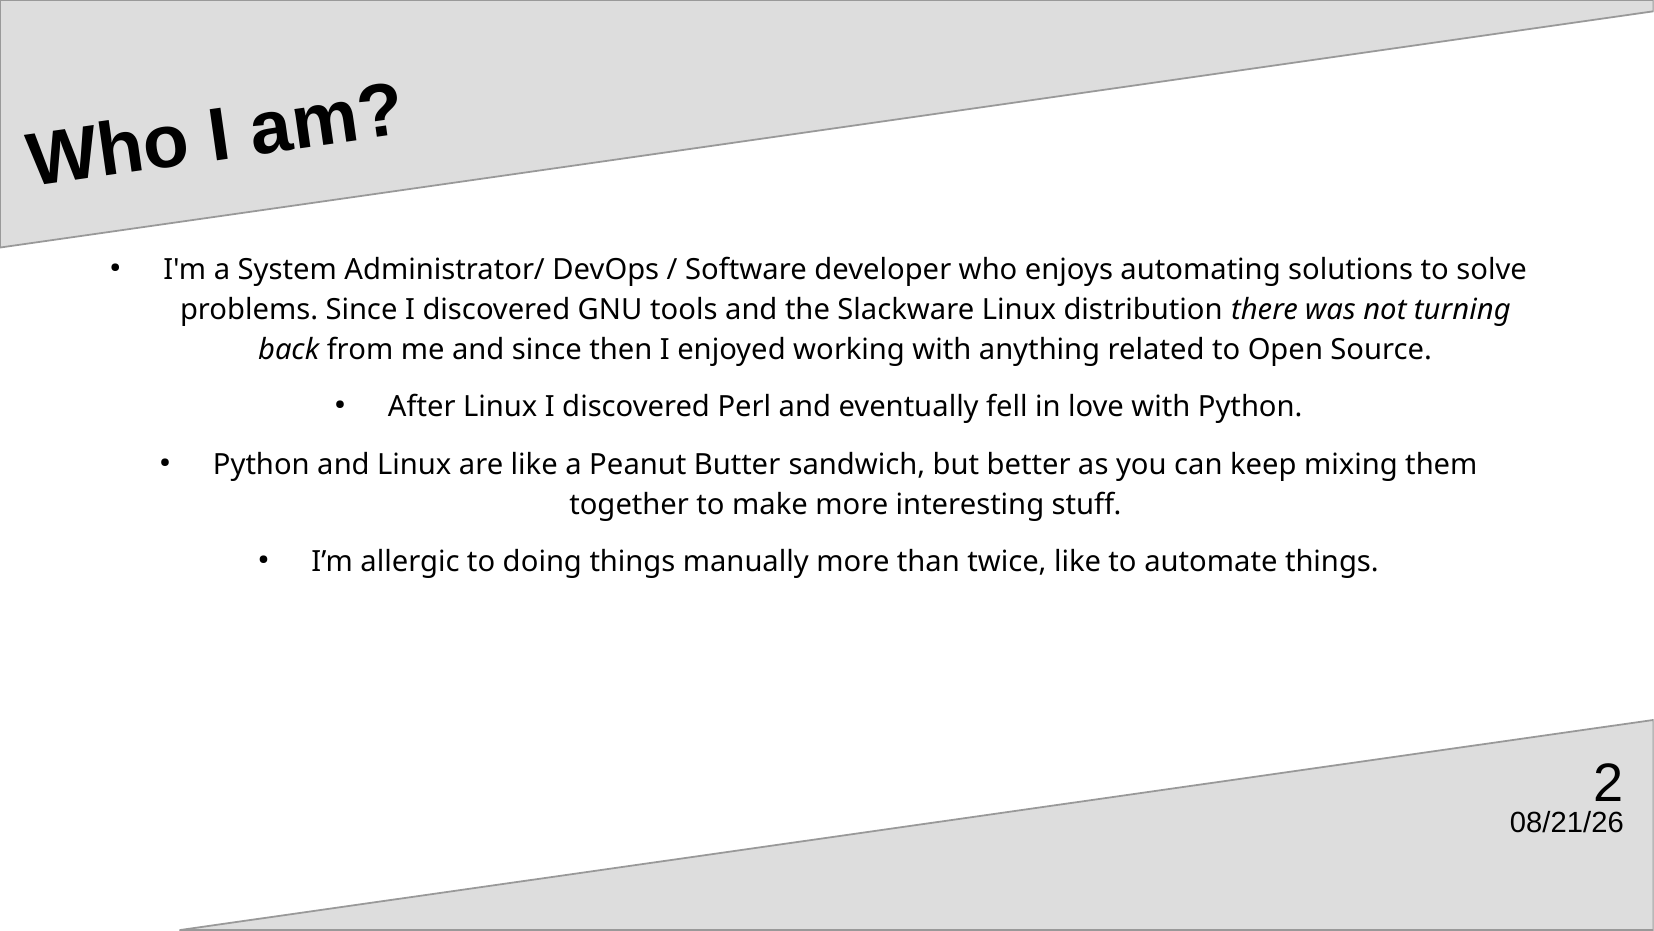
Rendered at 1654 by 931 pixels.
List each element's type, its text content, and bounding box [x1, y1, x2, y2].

list I'm a System Administrator/ DevOps / Software developer who enjoys automating solutions to solve problems. Since I discovered GNU tools and the Slackware Linux distribution there was not turning back from me and since then I enjoyed working with anything related to Open Source. After Linux I discovered Perl and eventually fell in love with Python. Python and Linux are like a Peanut Butter sandwich, but better as you can keep mixing them together to make more interesting stuff. I’m allergic to doing things manually more than twice, like to automate things. [82, 248, 1538, 789]
title Who I am? [16, 0, 1501, 239]
